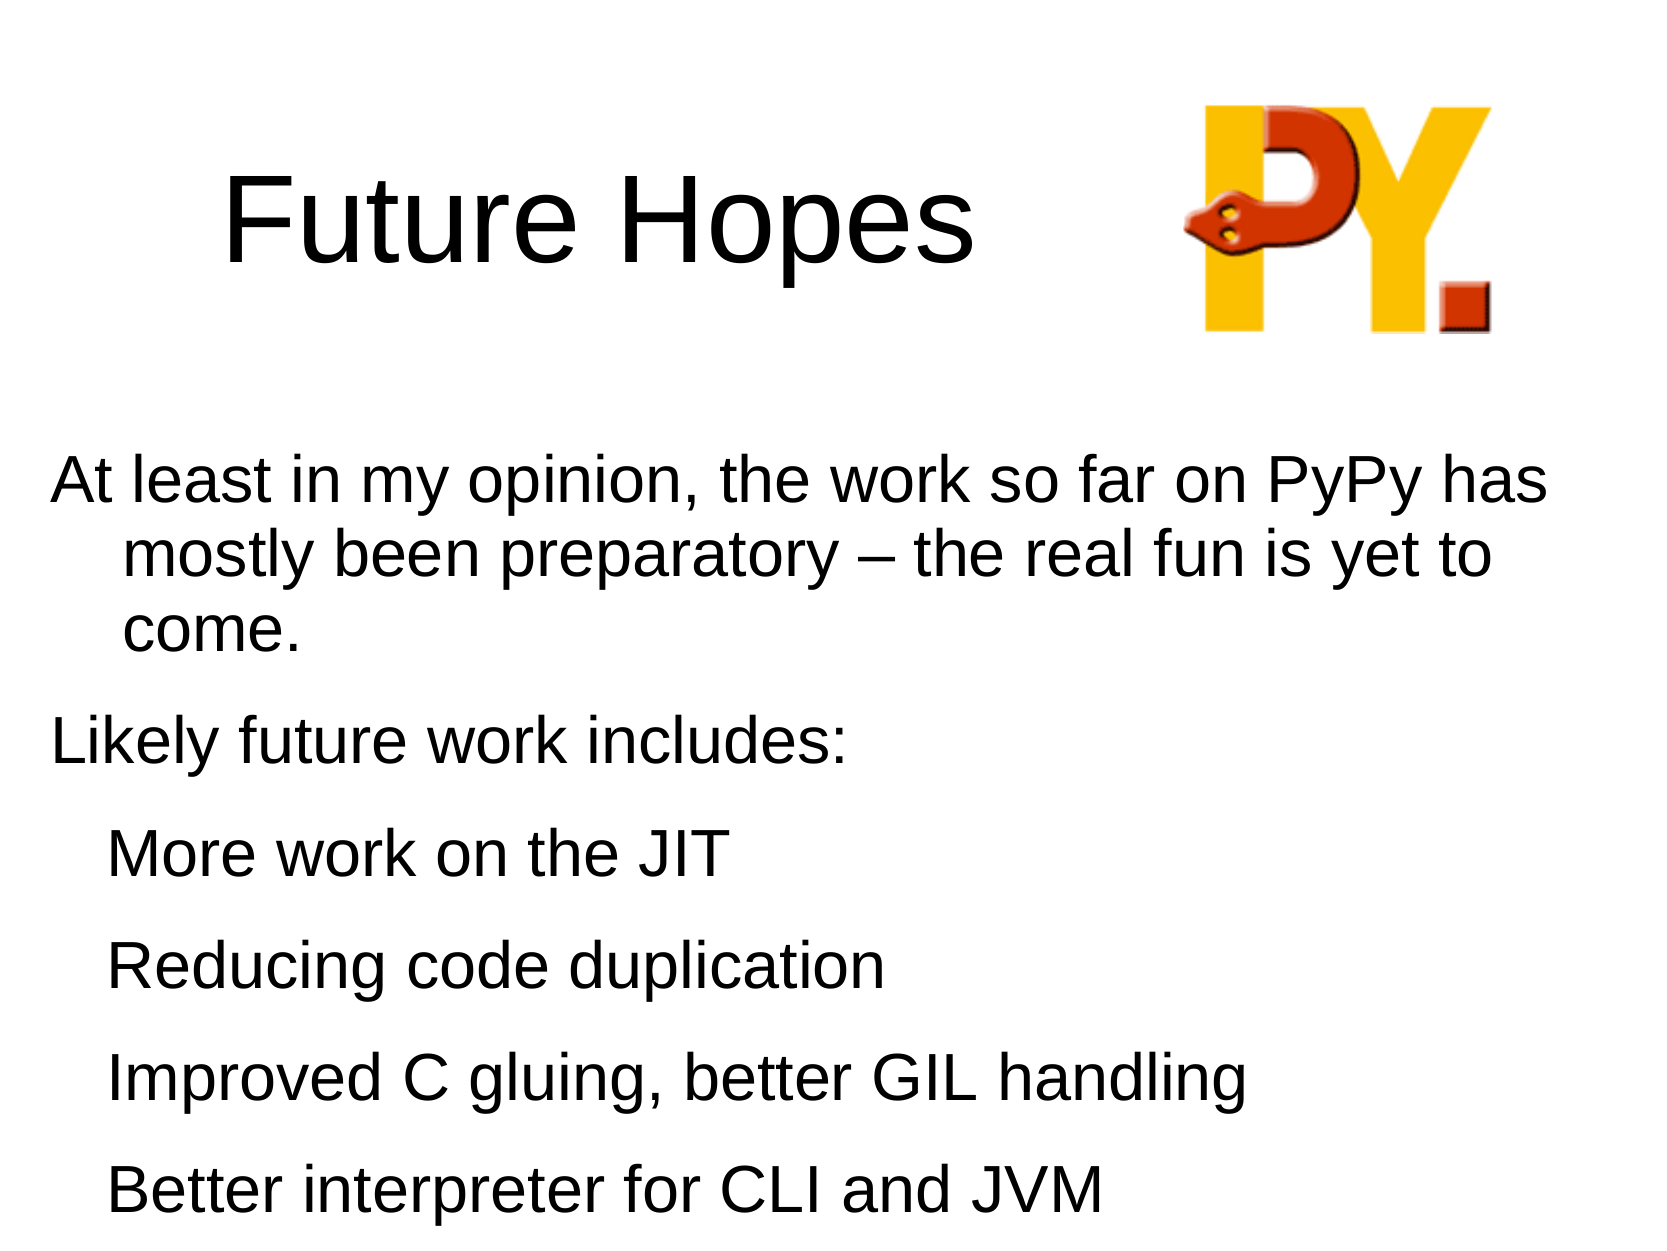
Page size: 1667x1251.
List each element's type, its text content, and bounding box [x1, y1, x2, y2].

list At least in my opinion, the work so far on PyPy has mostly been preparatory – the real fun is yet to come. Likely future work includes: More work on the JIT Reducing code duplication Improved C gluing, better GIL handling Better interpreter for CLI and JVM [0, 433, 1667, 1236]
title Future Hopes [37, 62, 1161, 376]
picture [1183, 104, 1494, 334]
